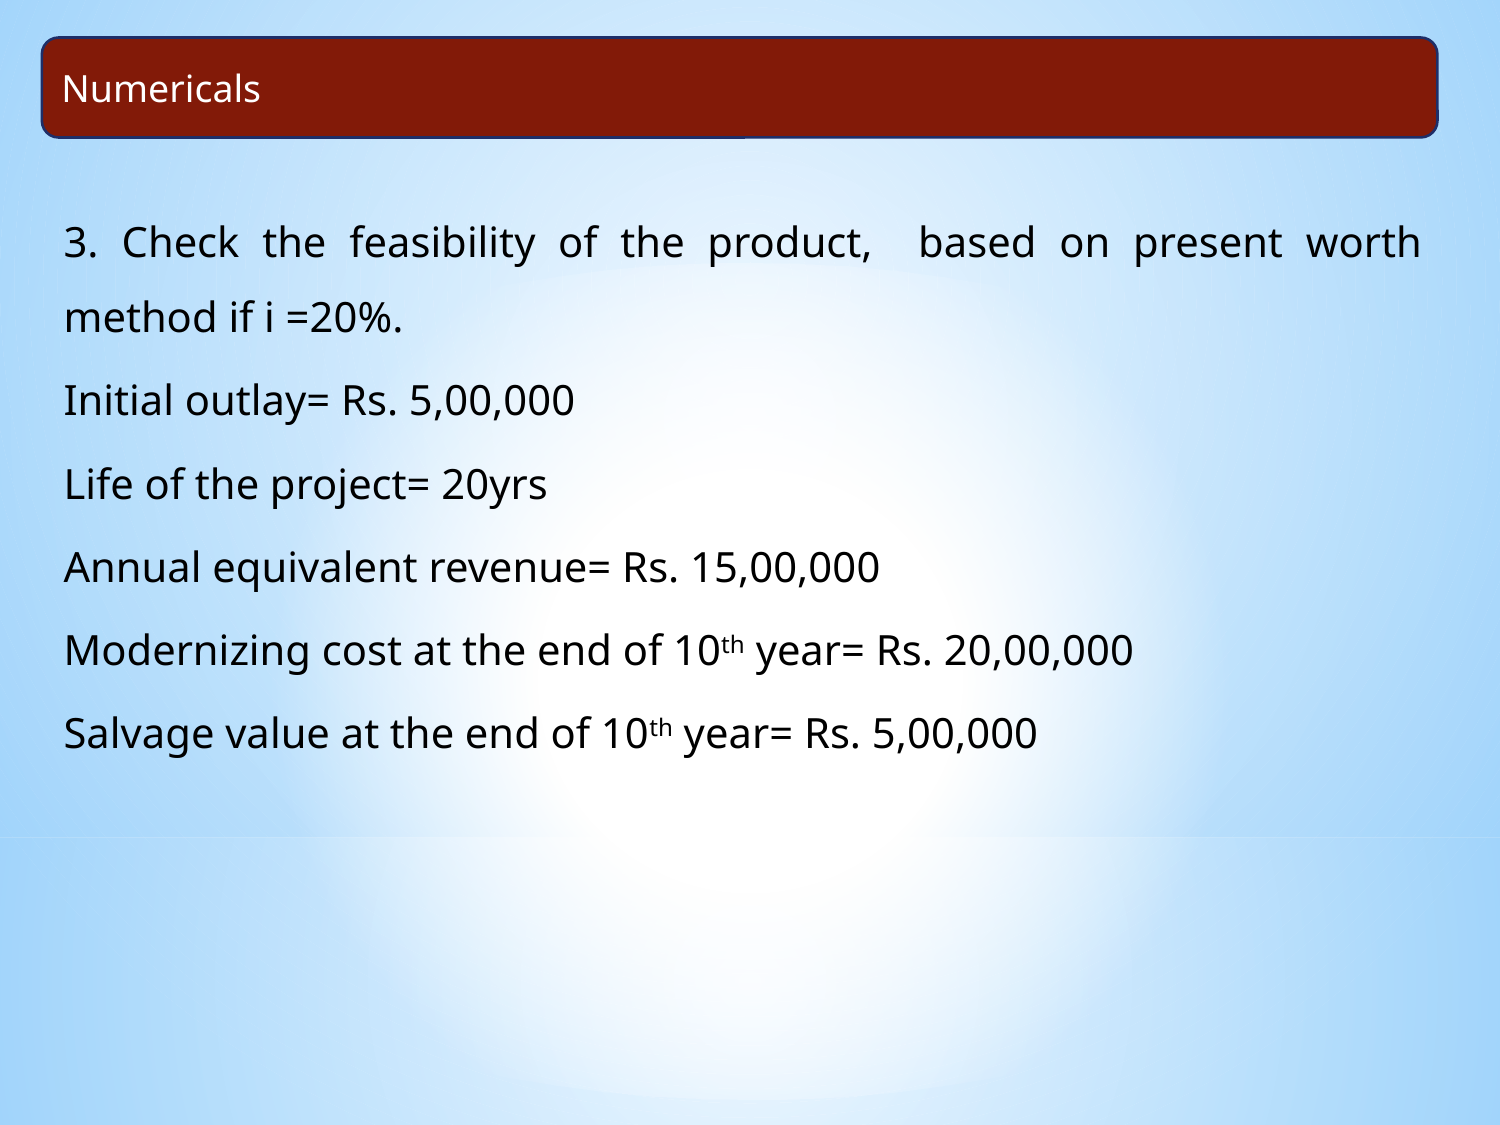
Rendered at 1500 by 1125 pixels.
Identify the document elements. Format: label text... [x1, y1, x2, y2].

text_box 3. Check the feasibility of the product, based on present worth method if i =20%. Initial outlay= Rs. 5,00,000 Life of the project= 20yrs Annual equivalent revenue= Rs. 15,00,000 Modernizing cost at the end of 10th year= Rs. 20,00,000 Salvage value at the end of 10th year= Rs. 5,00,000 [24, 125, 1438, 1125]
text_box Numericals [41, 37, 1438, 125]
